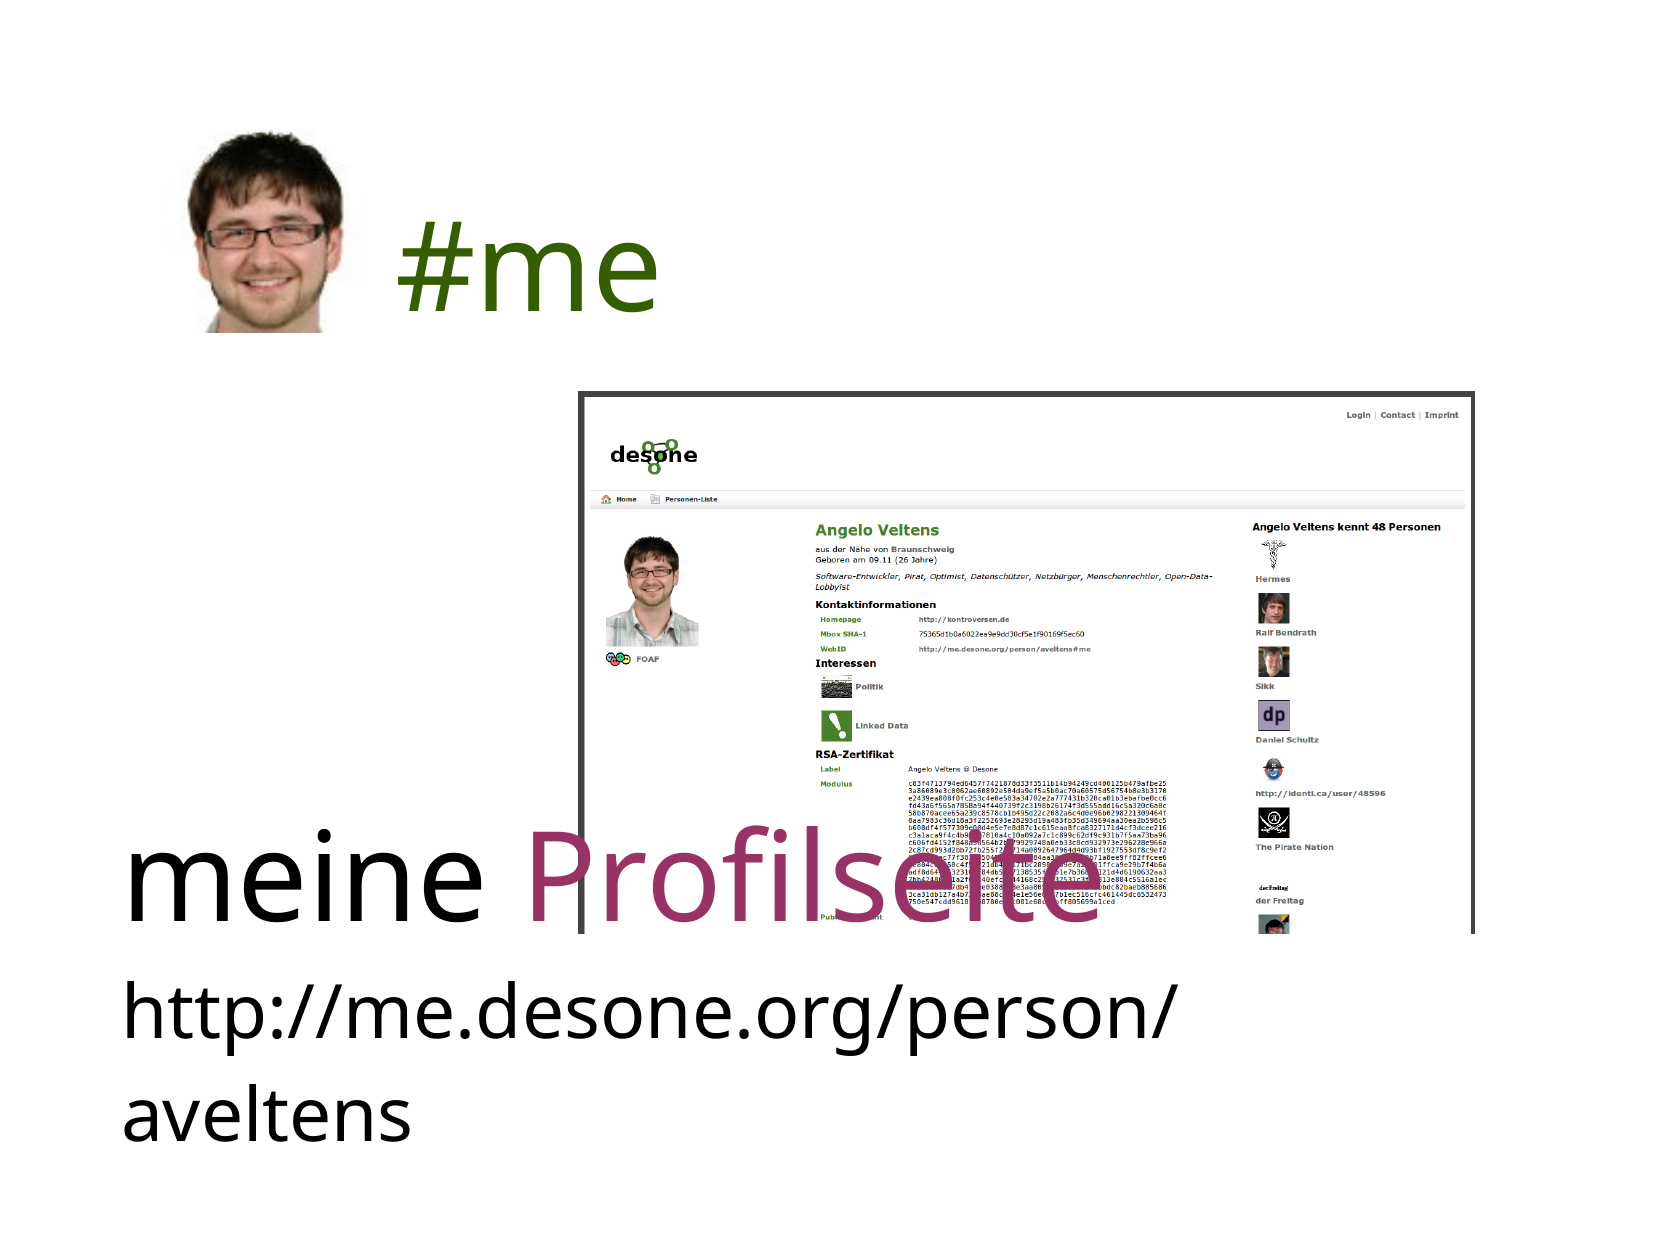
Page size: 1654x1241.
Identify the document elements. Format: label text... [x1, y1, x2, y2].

picture [163, 129, 367, 333]
picture [578, 391, 1475, 934]
text_box #me [380, 0, 827, 319]
text_box meine Profilseite http://me.desone.org/person/aveltens [106, 780, 1347, 1040]
